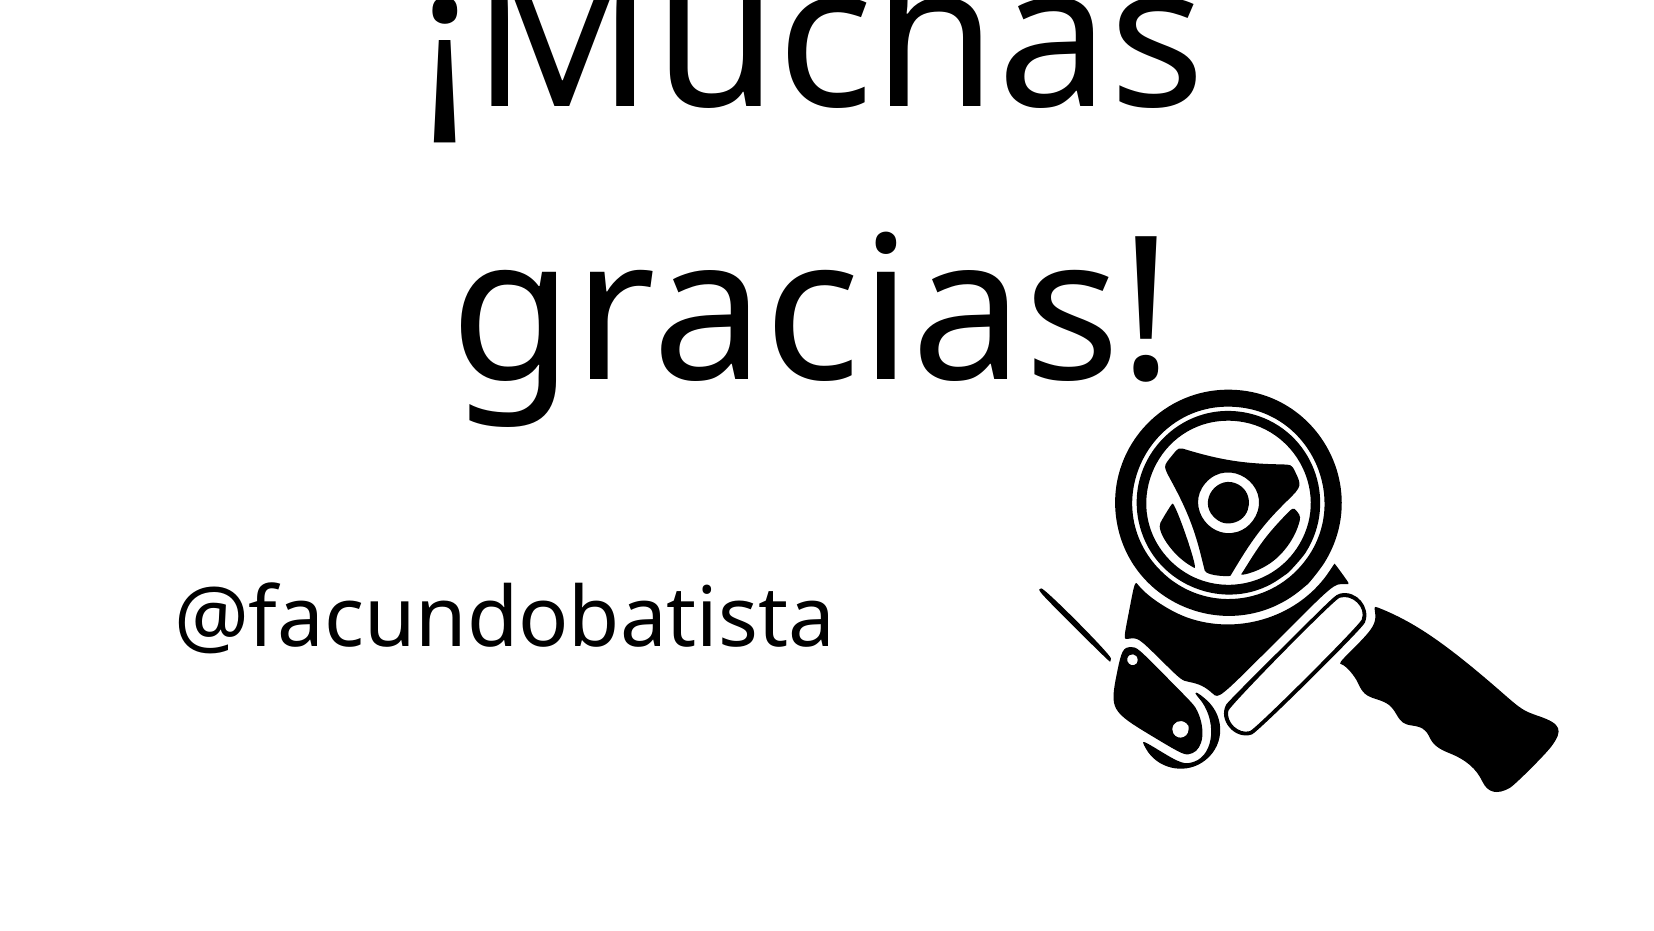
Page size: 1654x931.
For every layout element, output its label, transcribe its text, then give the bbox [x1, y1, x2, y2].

title @facundobatista [29, 501, 981, 727]
title ¡Muchas gracias! [59, 35, 1565, 296]
picture [1003, 295, 1594, 886]
